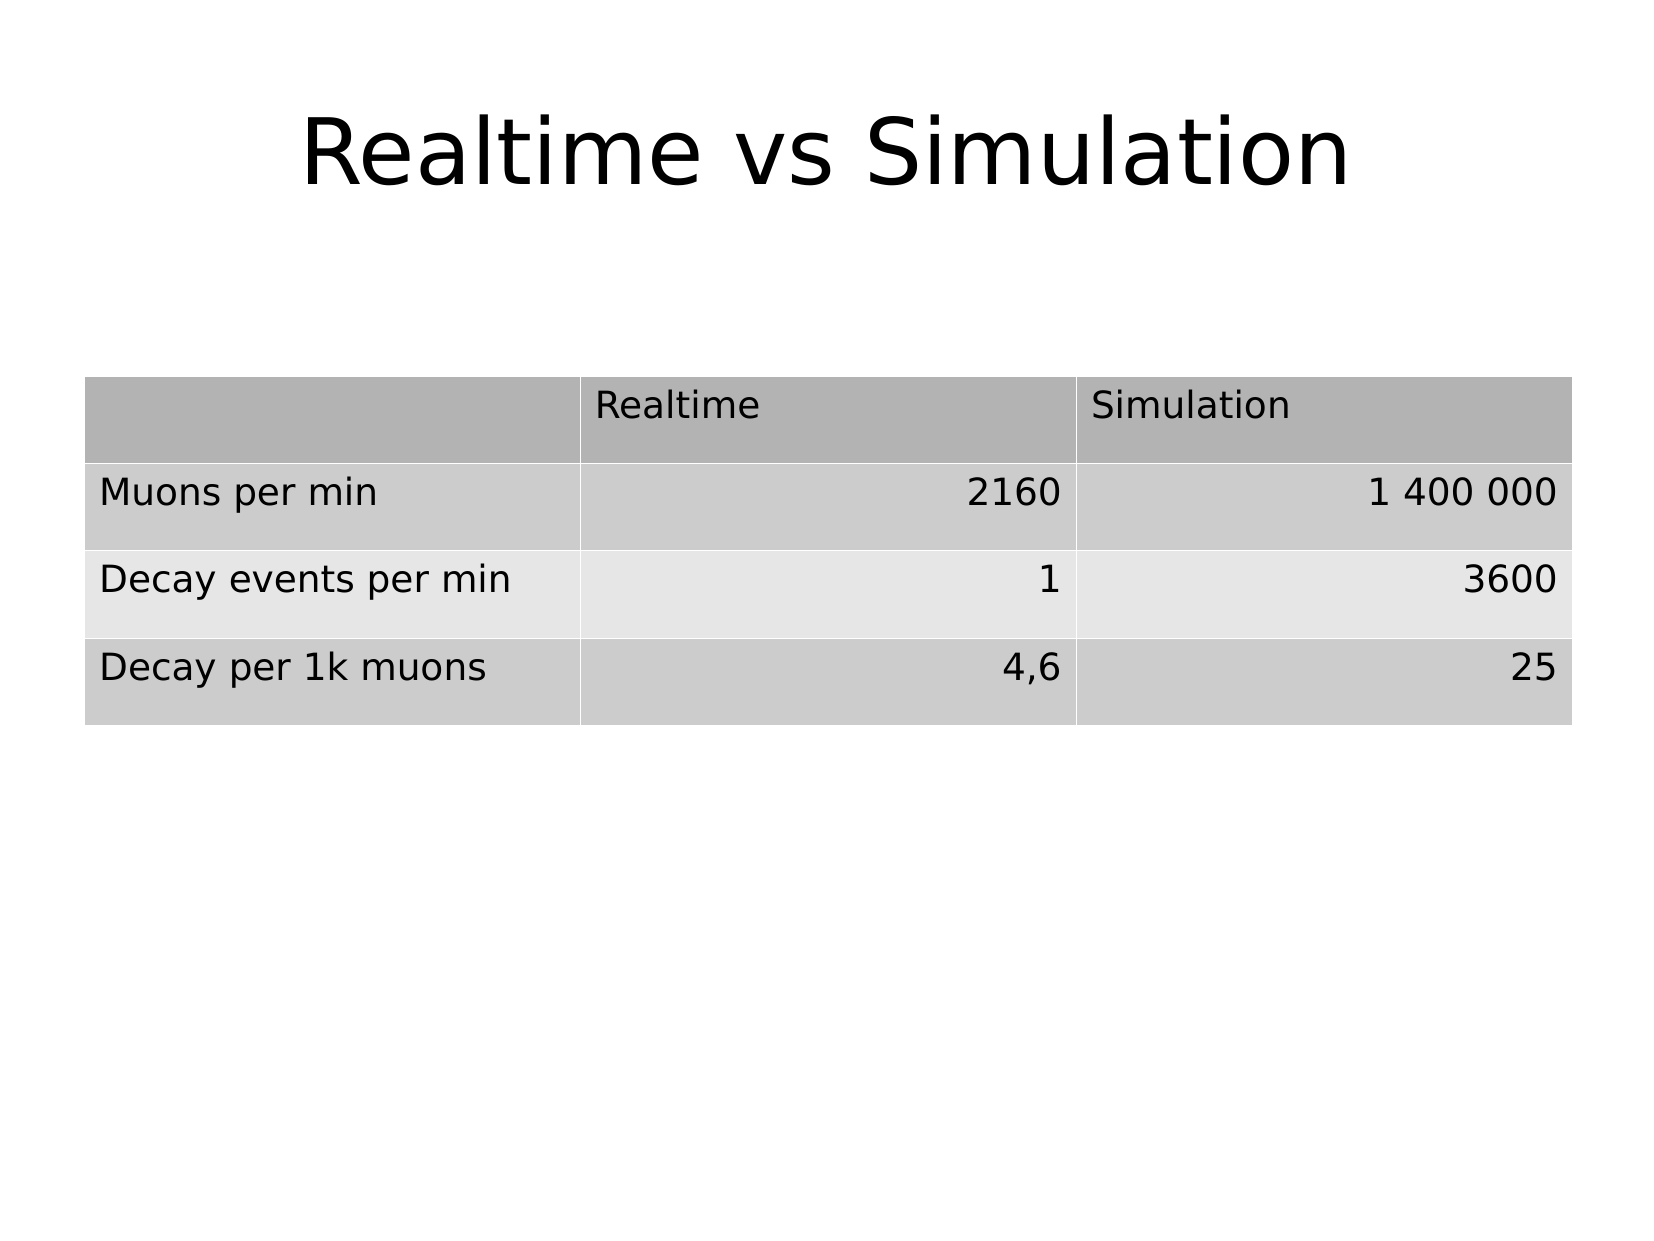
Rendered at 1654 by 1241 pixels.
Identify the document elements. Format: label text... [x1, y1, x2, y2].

table_cell 25 [1077, 639, 1572, 725]
table_header Simulation [1077, 377, 1572, 463]
table_cell 1 400 000 [1077, 464, 1572, 550]
table_cell 4,6 [581, 639, 1076, 725]
table_cell 2160 [581, 464, 1076, 550]
table_cell Decay per 1k muons [85, 639, 580, 725]
table_header [85, 377, 580, 463]
table_cell Muons per min [85, 464, 580, 550]
table_cell 1 [581, 551, 1076, 638]
table_header Realtime [581, 377, 1076, 463]
title Realtime vs Simulation [82, 49, 1571, 257]
table_cell Decay events per min [85, 551, 580, 638]
table_cell 3600 [1077, 551, 1572, 638]
